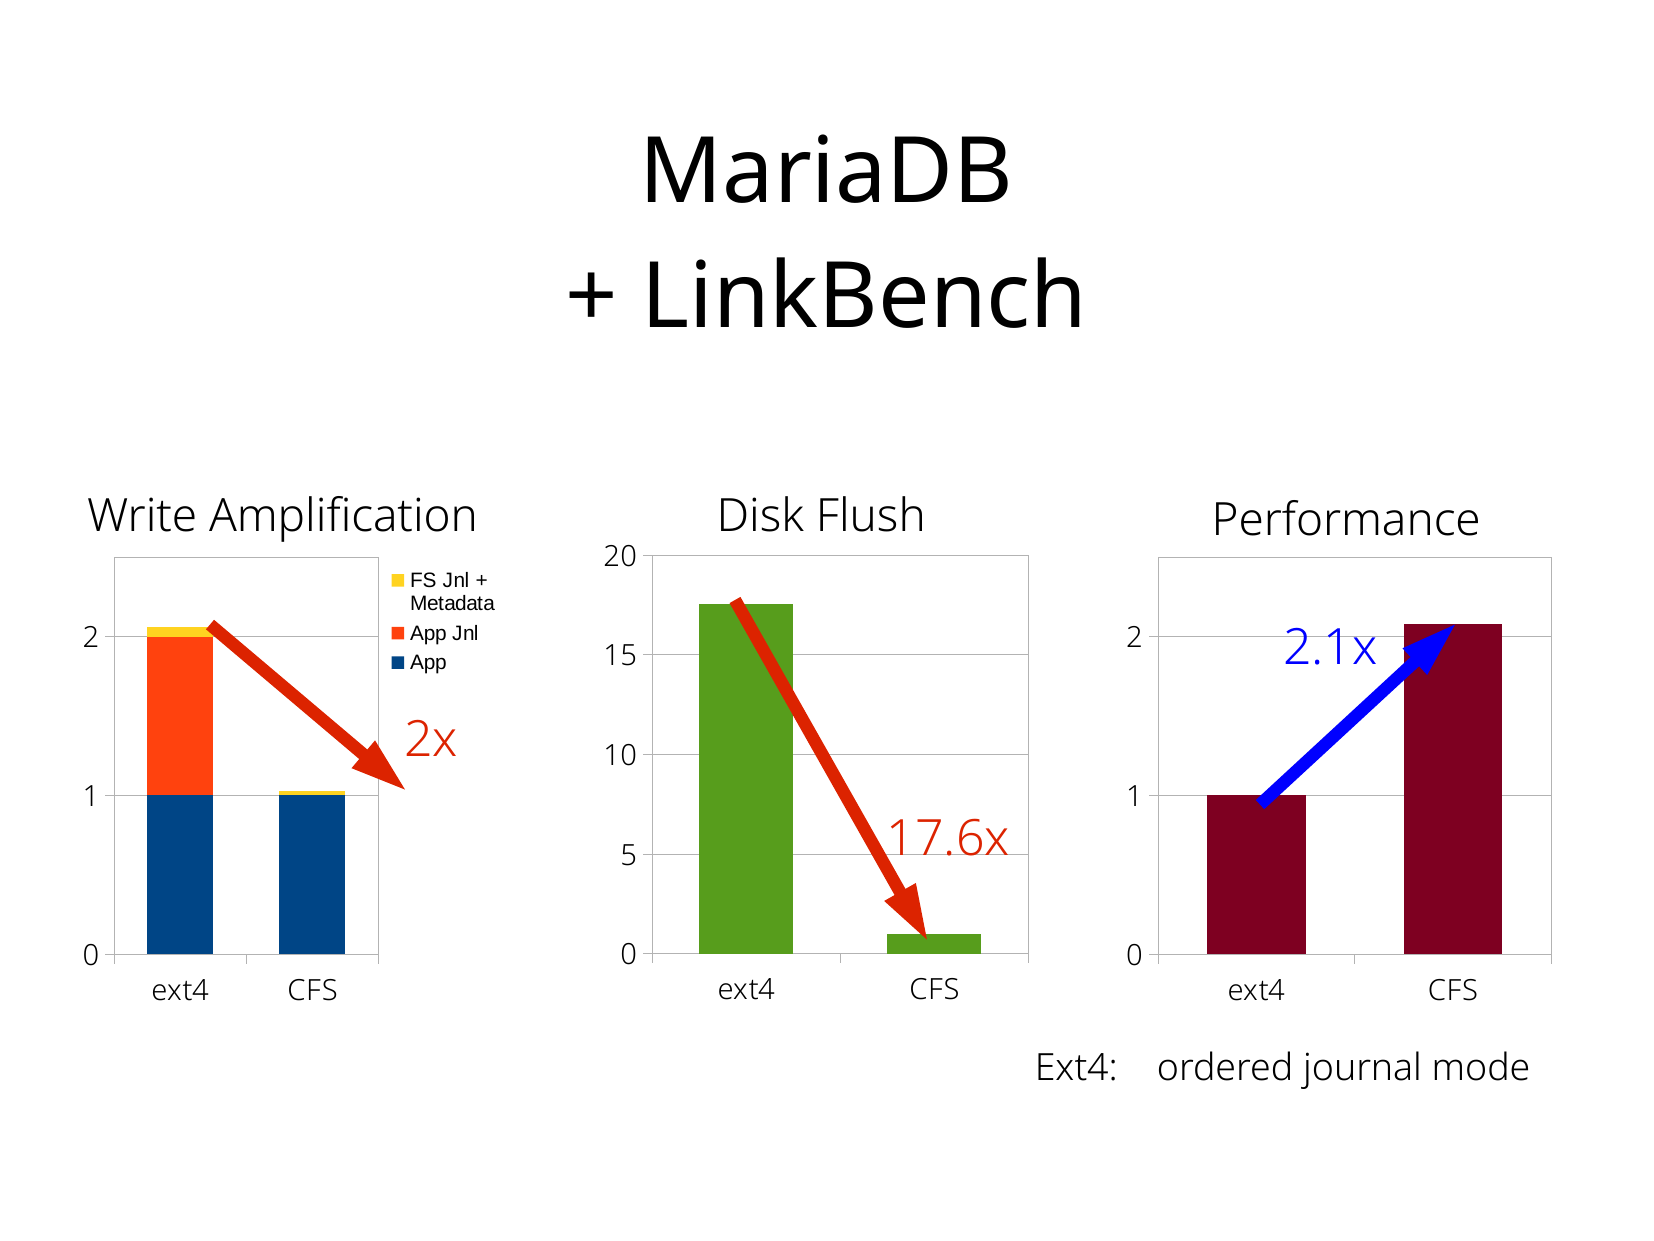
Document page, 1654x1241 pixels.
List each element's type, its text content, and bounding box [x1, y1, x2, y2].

title MariaDB + LinkBench [82, 104, 1571, 356]
text_box Ext4: ordered journal mode [1020, 1033, 1552, 1100]
text_box Write Amplification [72, 474, 538, 553]
chart [1117, 548, 1561, 1020]
text_box 2x [389, 695, 567, 779]
chart [73, 553, 517, 1020]
text_box Disk Flush [701, 474, 979, 553]
text_box 17.6x [872, 794, 1049, 879]
text_box 2.1x [1268, 603, 1446, 687]
text_box Performance [1196, 479, 1542, 557]
chart [594, 525, 1038, 1020]
